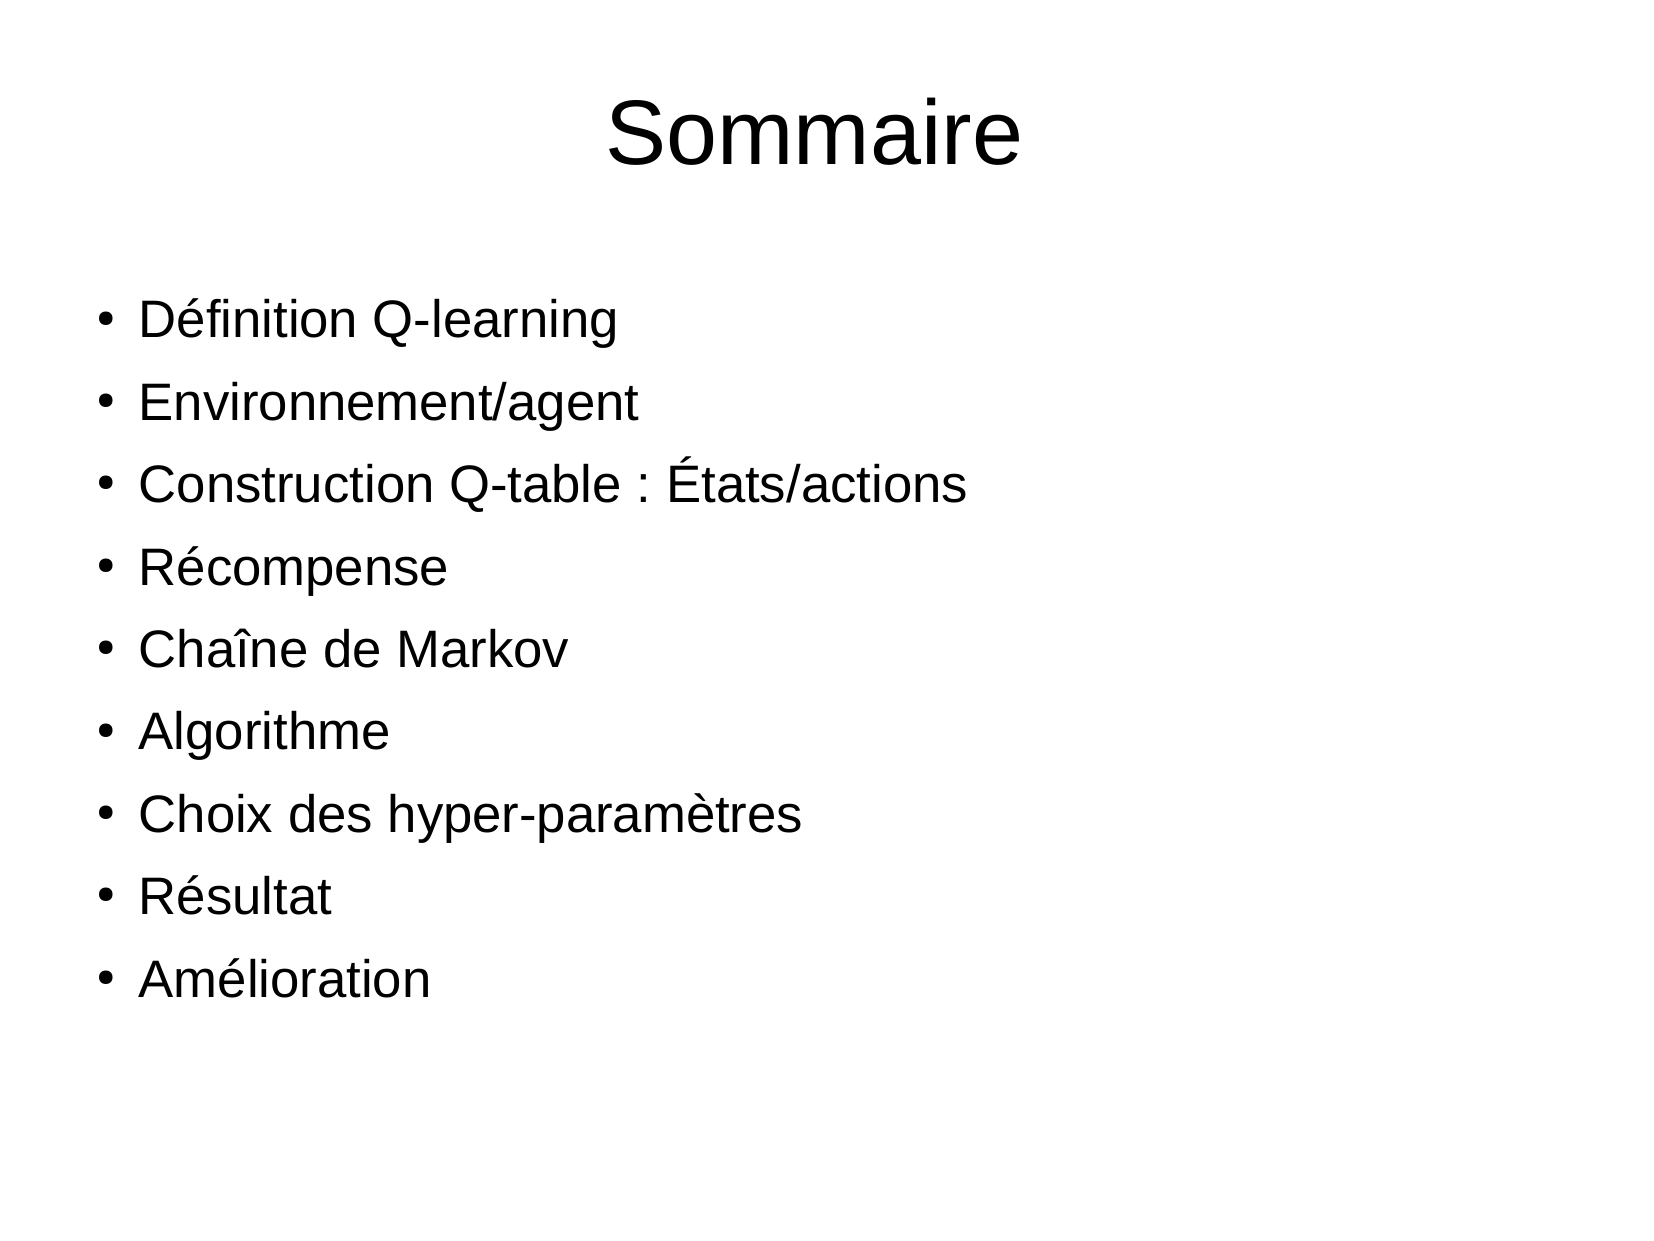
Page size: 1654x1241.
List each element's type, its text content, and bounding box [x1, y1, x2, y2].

list Définition Q-learning Environnement/agent Construction Q-table : États/actions Récompense Chaîne de Markov Algorithme Choix des hyper-paramètres Résultat Amélioration [82, 290, 1571, 1010]
title Sommaire [82, 29, 1571, 237]
